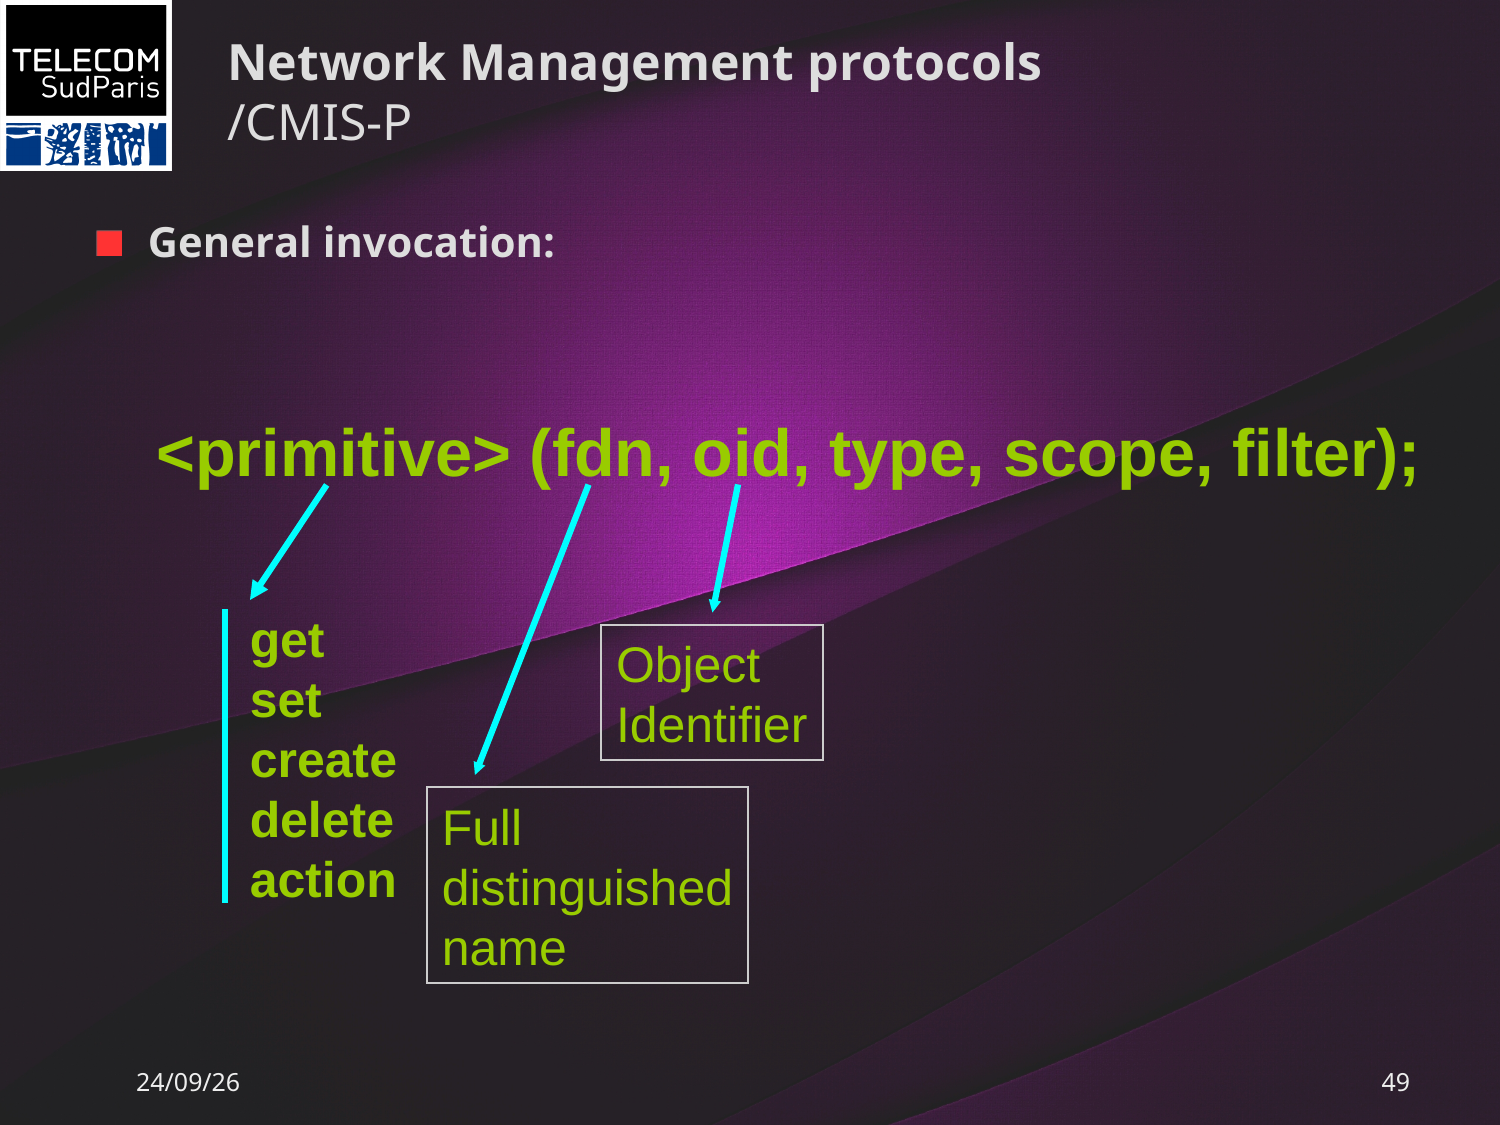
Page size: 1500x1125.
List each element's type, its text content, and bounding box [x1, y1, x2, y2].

title Network Management protocols /CMIS-P [212, 30, 1406, 150]
text_box Full distinguished name [427, 787, 749, 983]
list General invocation: [76, 207, 1427, 977]
text_box get set create delete action [235, 599, 412, 916]
text_box Object Identifier [601, 624, 823, 761]
picture [0, 0, 1500, 1125]
text_box <primitive> (fdn, oid, type, scope, filter); [141, 402, 1439, 498]
